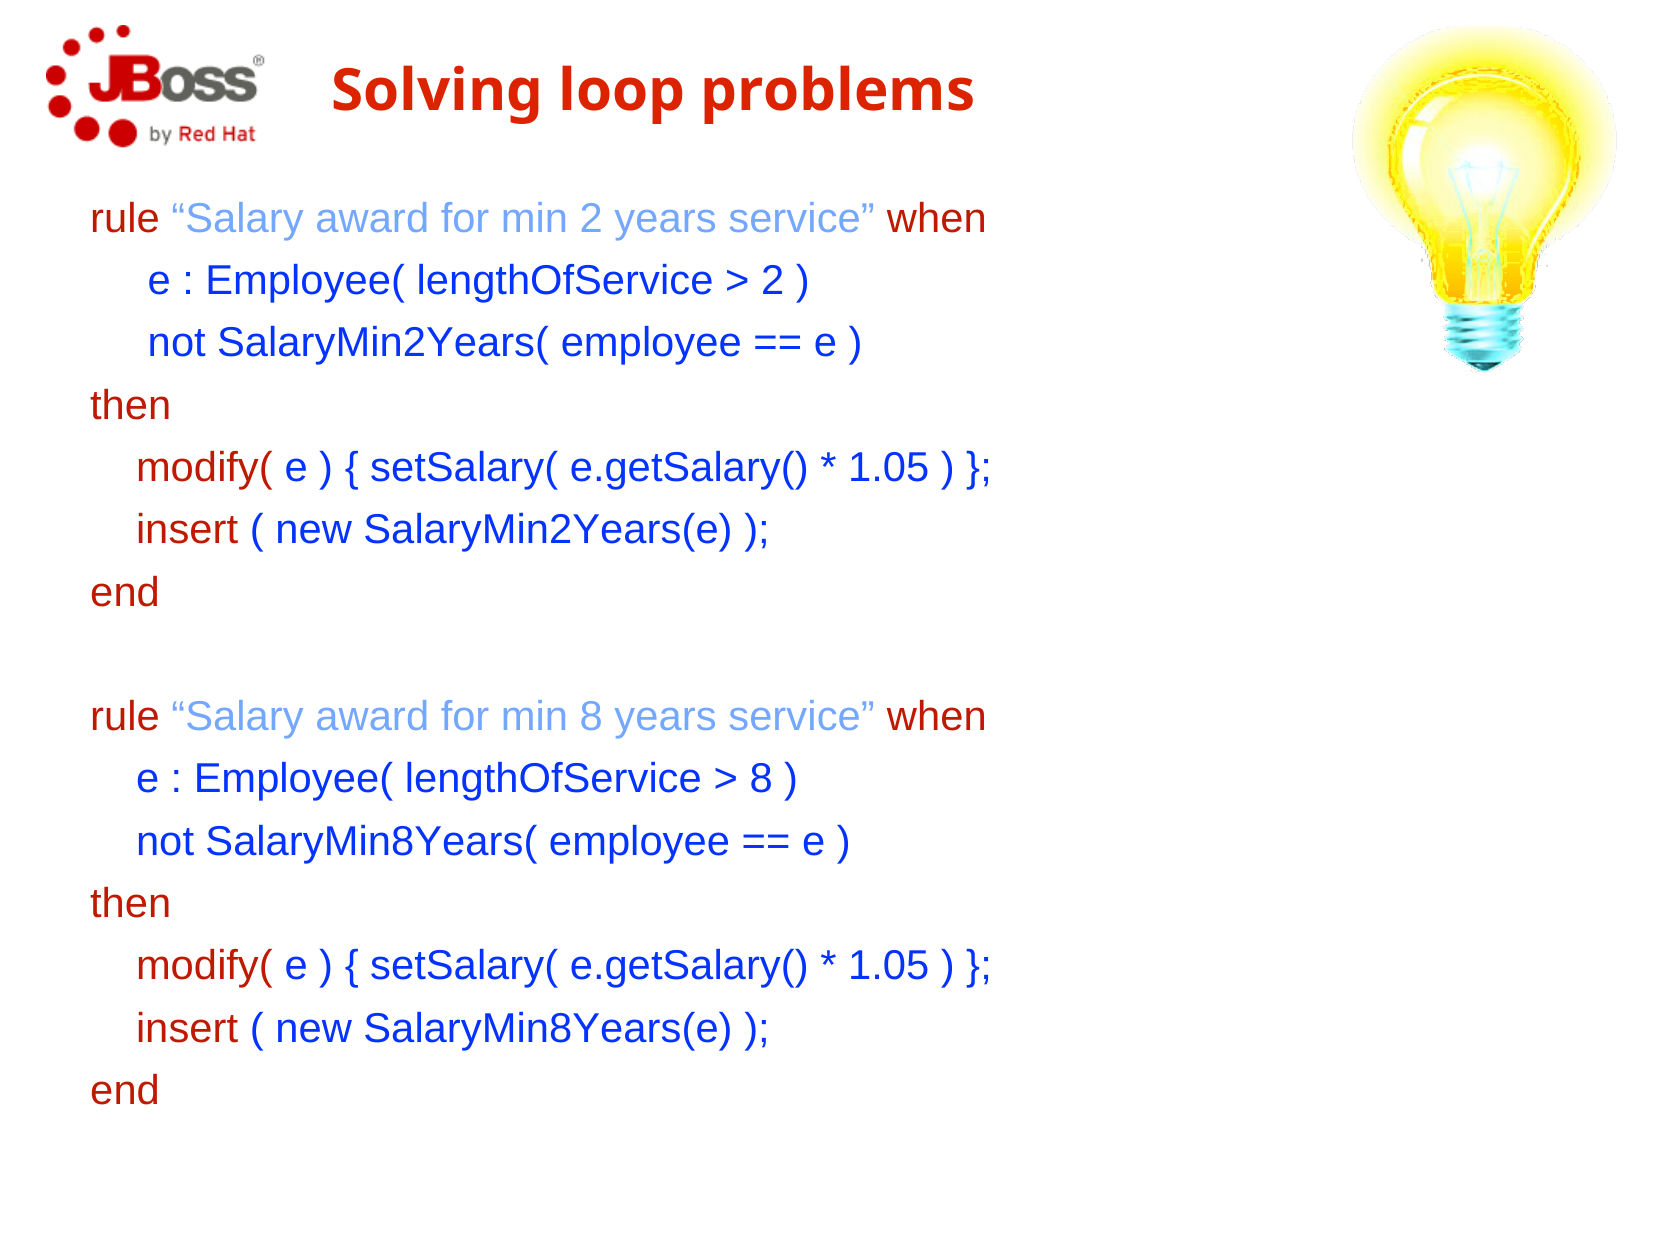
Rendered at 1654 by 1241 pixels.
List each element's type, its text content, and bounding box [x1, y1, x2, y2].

list rule “Salary award for min 2 years service” when e : Employee( lengthOfService > 2 ) not SalaryMin2Years( employee == e ) then modify( e ) { setSalary( e.getSalary() * 1.05 ) }; insert ( new SalaryMin2Years(e) ); end rule “Salary award for min 8 years service” when e : Employee( lengthOfService > 8 ) not SalaryMin8Years( employee == e ) then modify( e ) { setSalary( e.getSalary() * 1.05 ) }; insert ( new SalaryMin8Years(e) ); end [75, 187, 1498, 1126]
title Solving loop problems [331, 32, 1349, 151]
picture [46, 25, 266, 149]
picture [1349, 26, 1625, 375]
